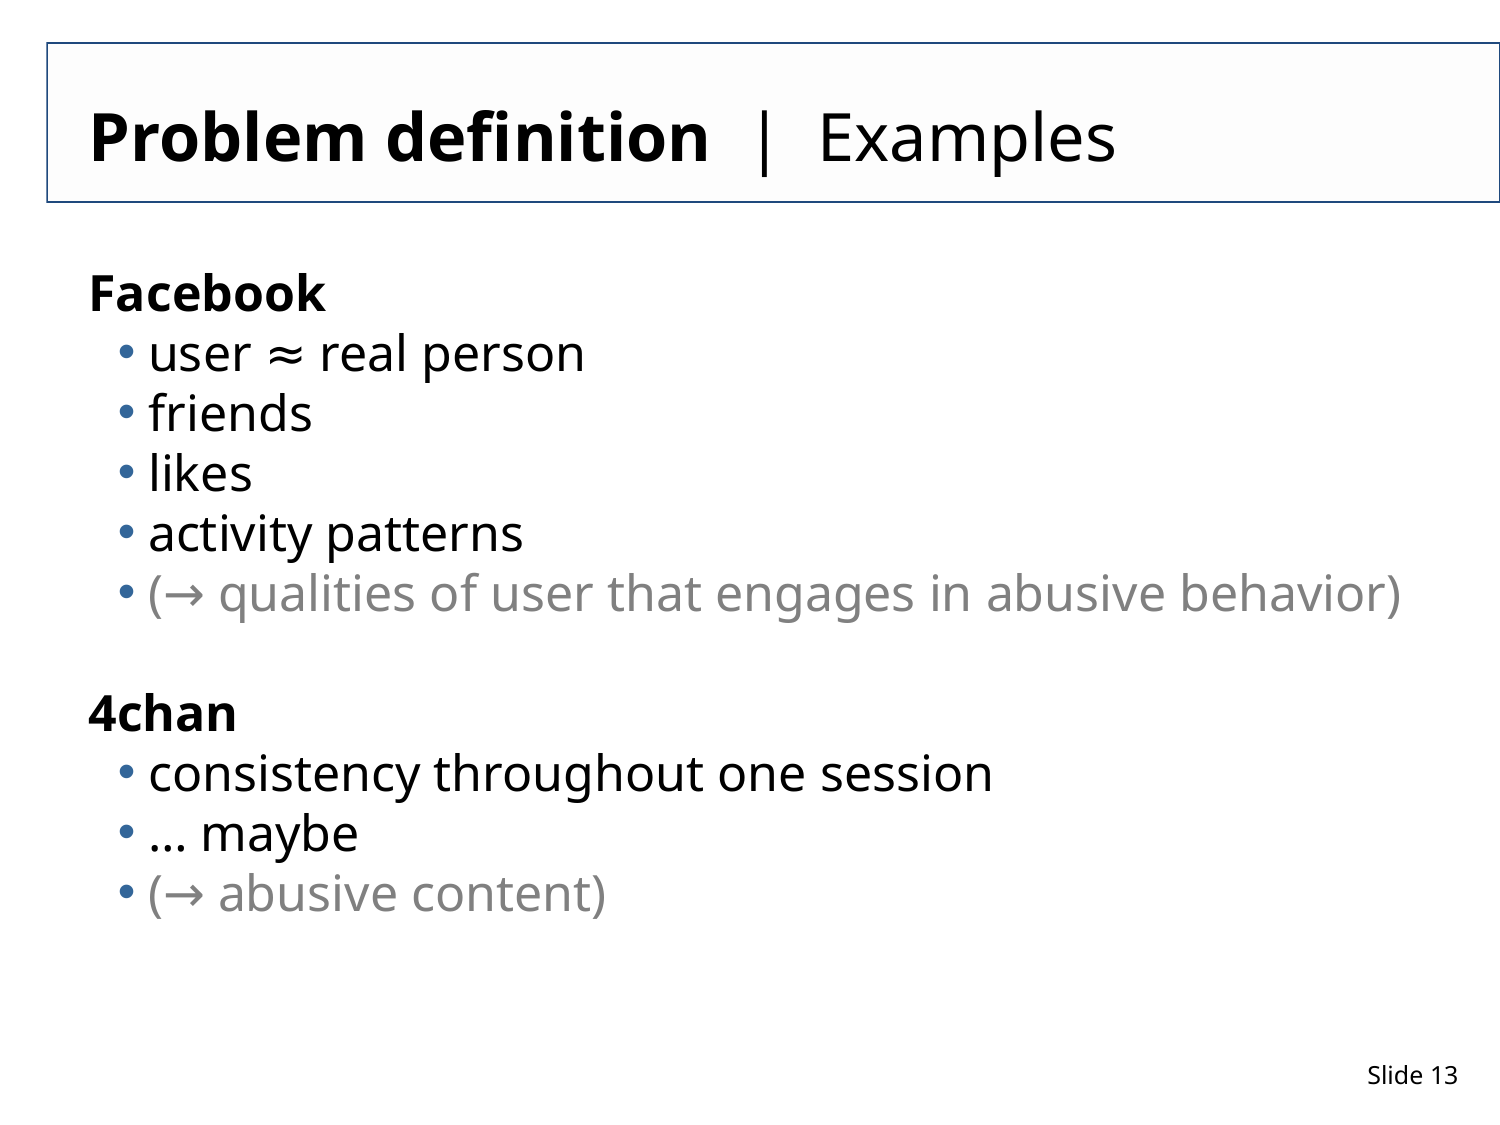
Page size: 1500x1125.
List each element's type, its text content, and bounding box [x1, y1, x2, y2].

text_box Problem definition | Examples [88, 42, 1469, 176]
text_box Facebook user ≈ real person friends likes activity patterns (→ qualities of user that engages in abusive behavior) 4chan consistency throughout one session … maybe (→ abusive content) [88, 260, 1435, 1029]
